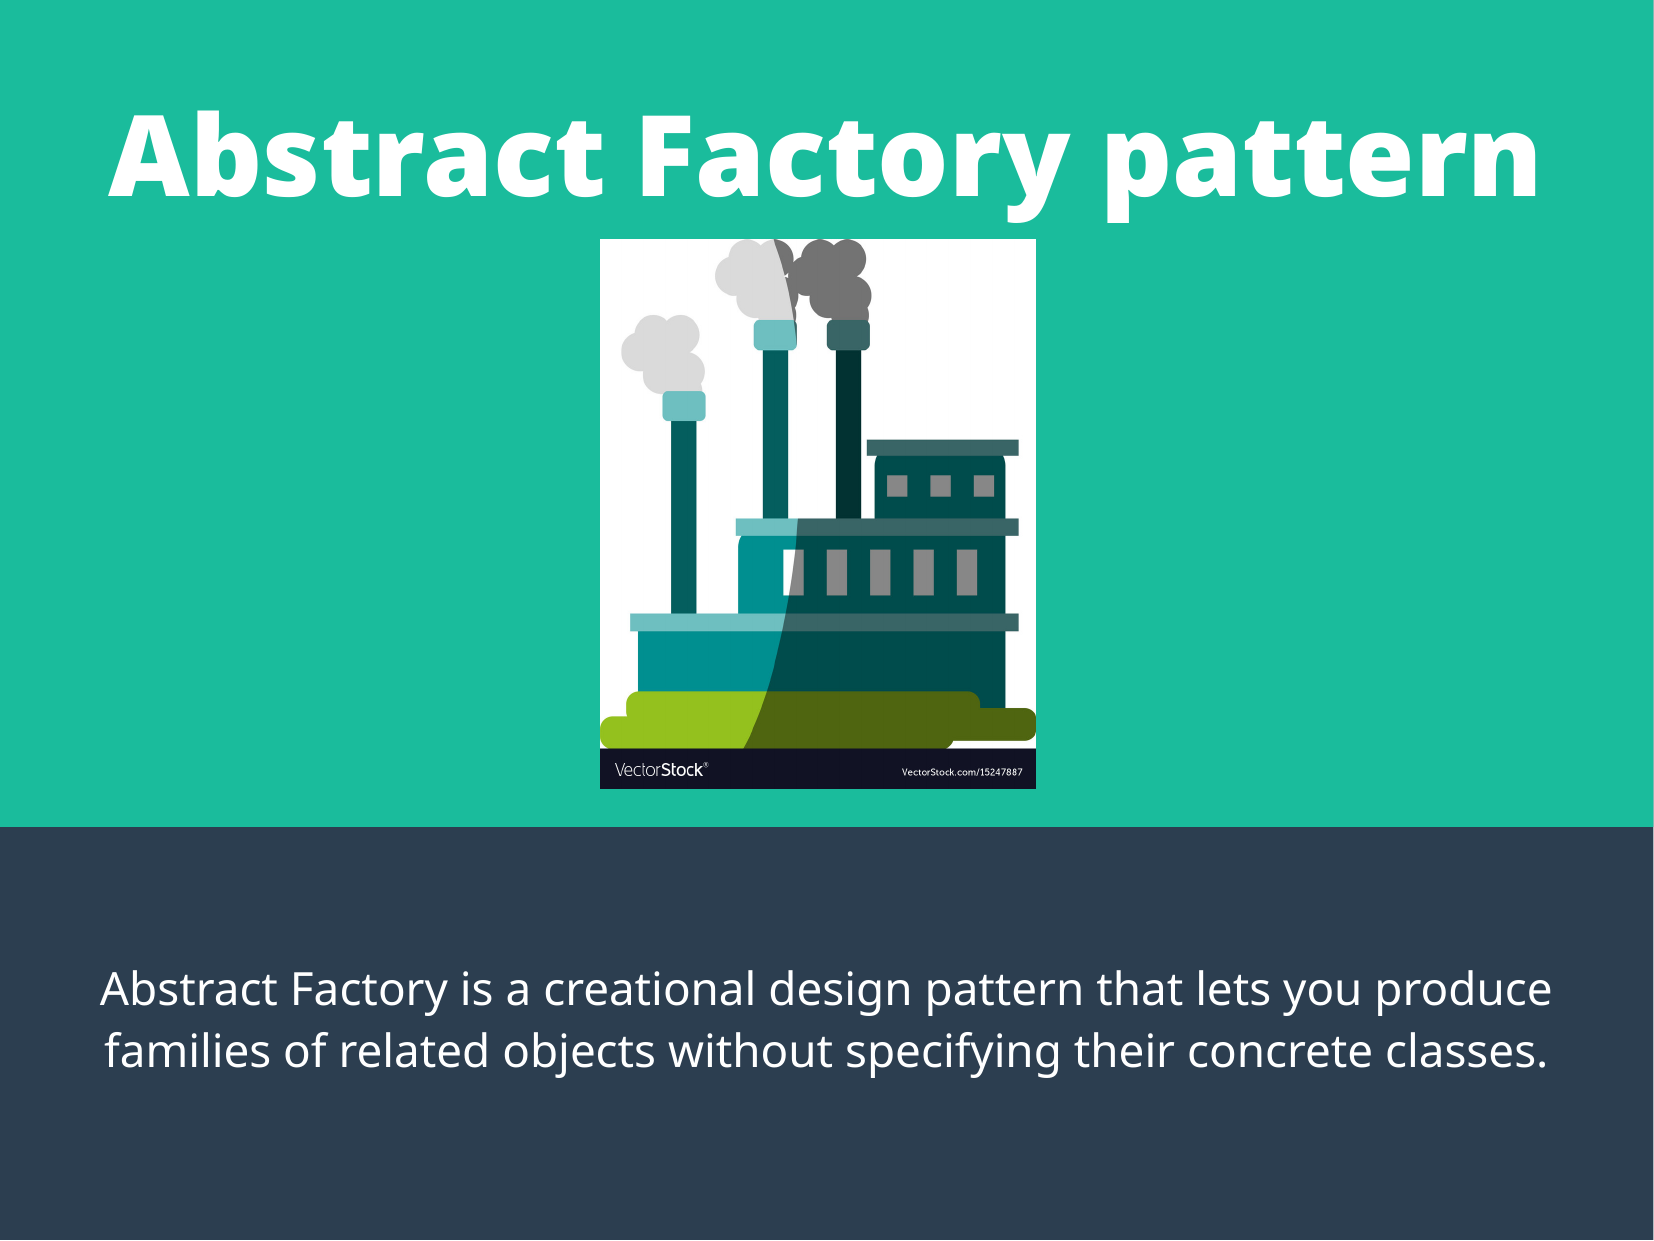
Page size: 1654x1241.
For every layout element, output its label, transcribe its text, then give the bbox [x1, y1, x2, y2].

subtitle Abstract Factory is a creational design pattern that lets you produce families of related objects without specifying their concrete classes. [59, 856, 1595, 1182]
title Abstract Factory pattern [59, 7, 1595, 221]
picture [600, 239, 1036, 789]
